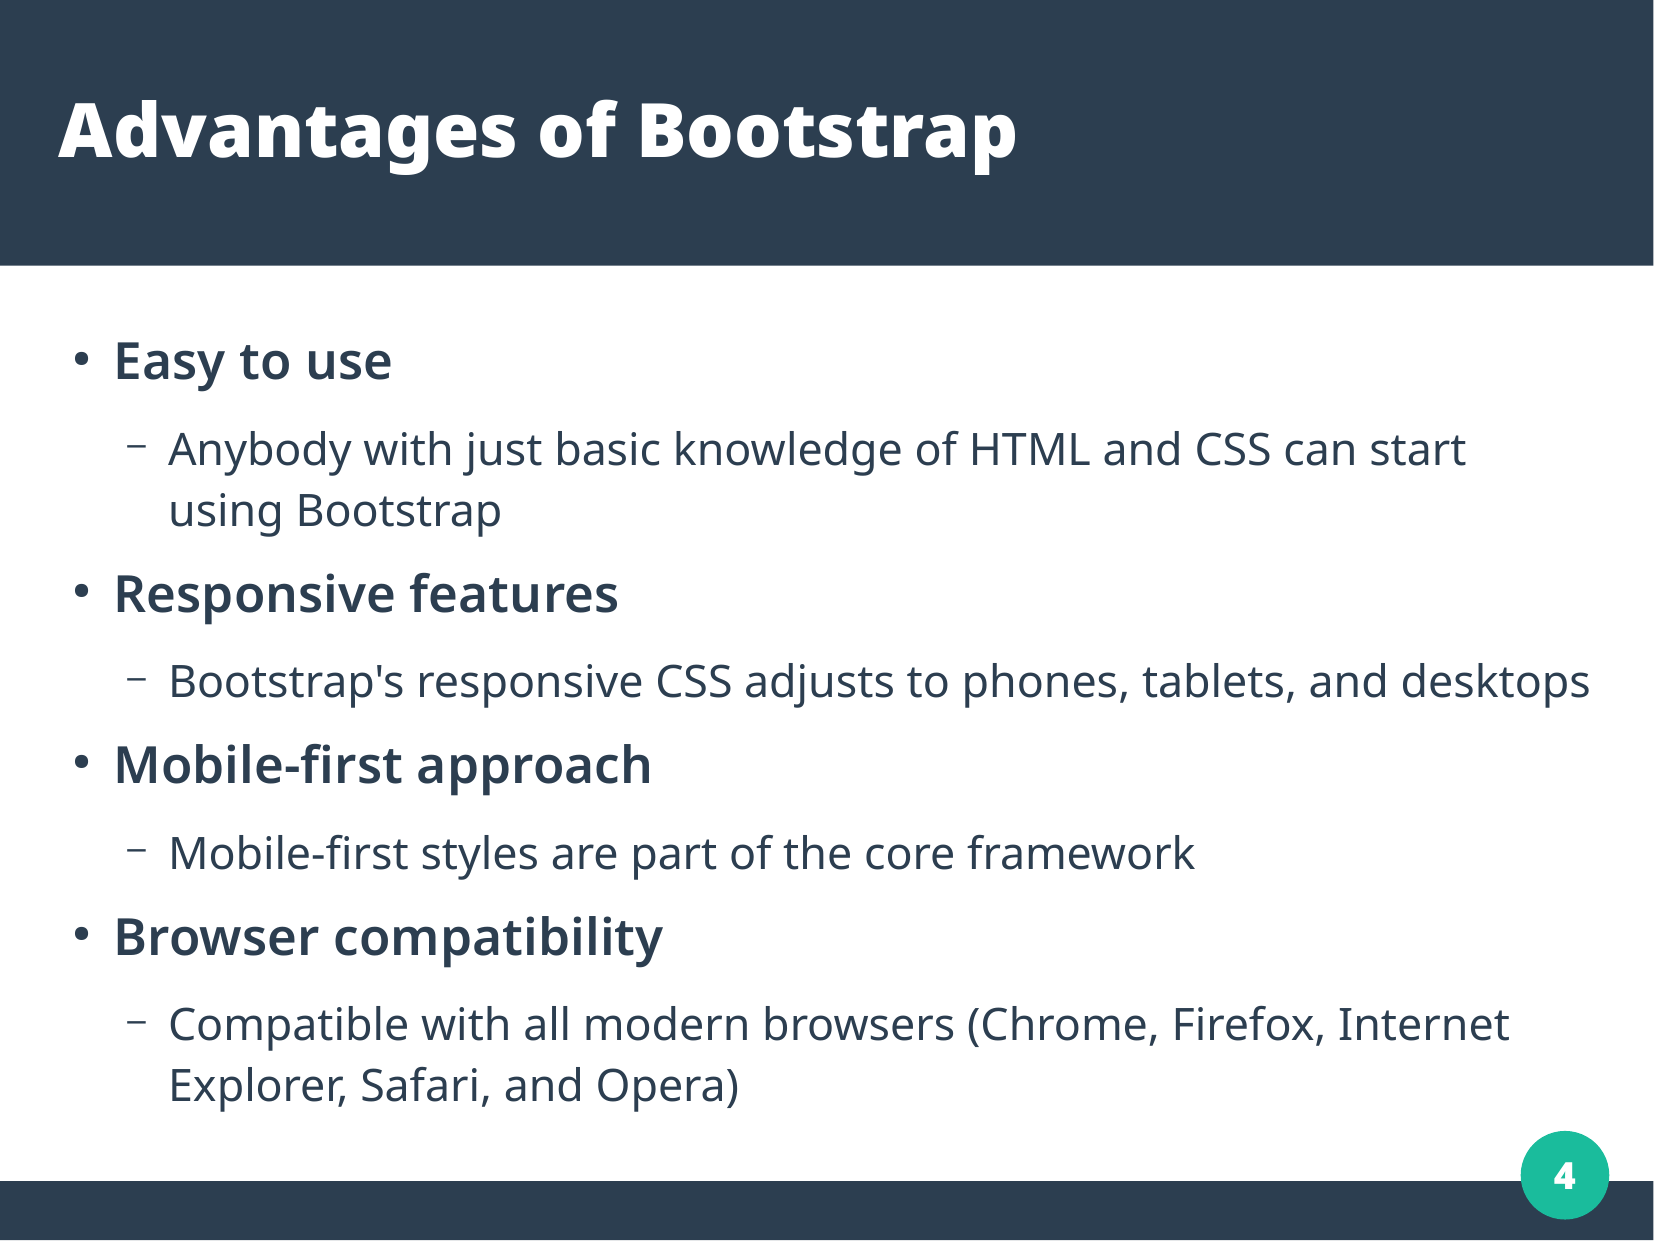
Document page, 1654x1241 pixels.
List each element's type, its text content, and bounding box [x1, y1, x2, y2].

title Advantages of Bootstrap [59, 49, 1595, 207]
list Easy to use Anybody with just basic knowledge of HTML and CSS can start using Bootstrap Responsive features Bootstrap's responsive CSS adjusts to phones, tablets, and desktops Mobile-first approach Mobile-first styles are part of the core framework Browser compatibility Compatible with all modern browsers (Chrome, Firefox, Internet Explorer, Safari, and Opera) [59, 324, 1595, 1152]
